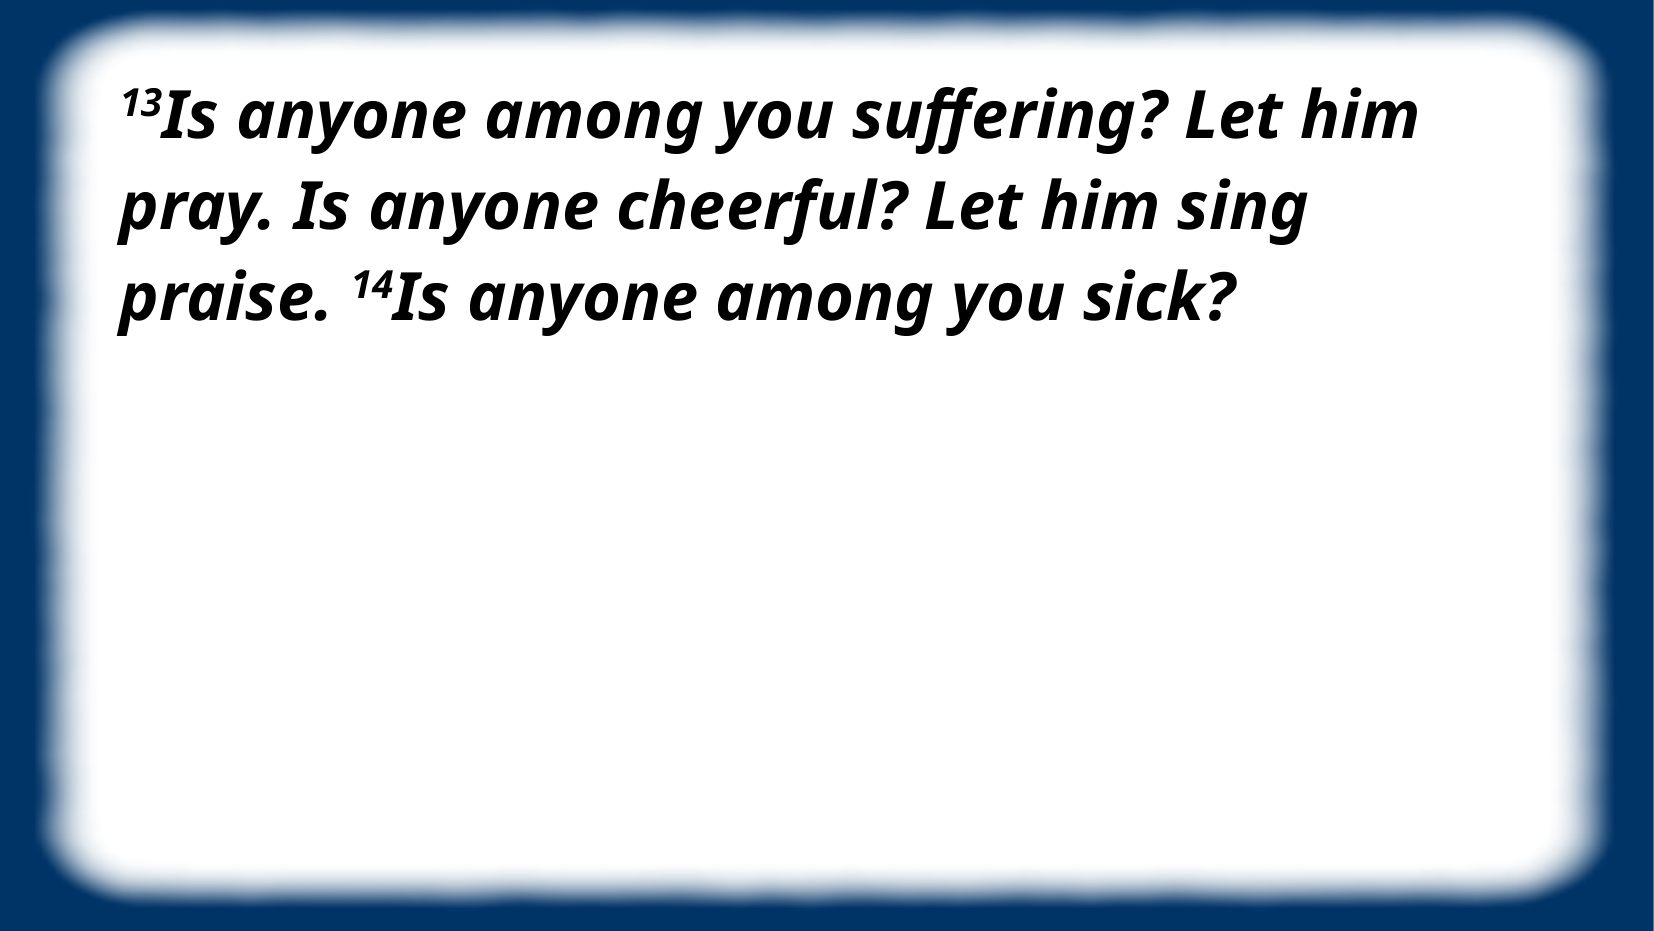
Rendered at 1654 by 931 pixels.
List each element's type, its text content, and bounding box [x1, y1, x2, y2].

picture [0, 0, 1654, 931]
text_box 13Is anyone among you suffering? Let him pray. Is anyone cheerful? Let him sing praise. 14Is anyone among you sick? [105, 60, 1546, 342]
